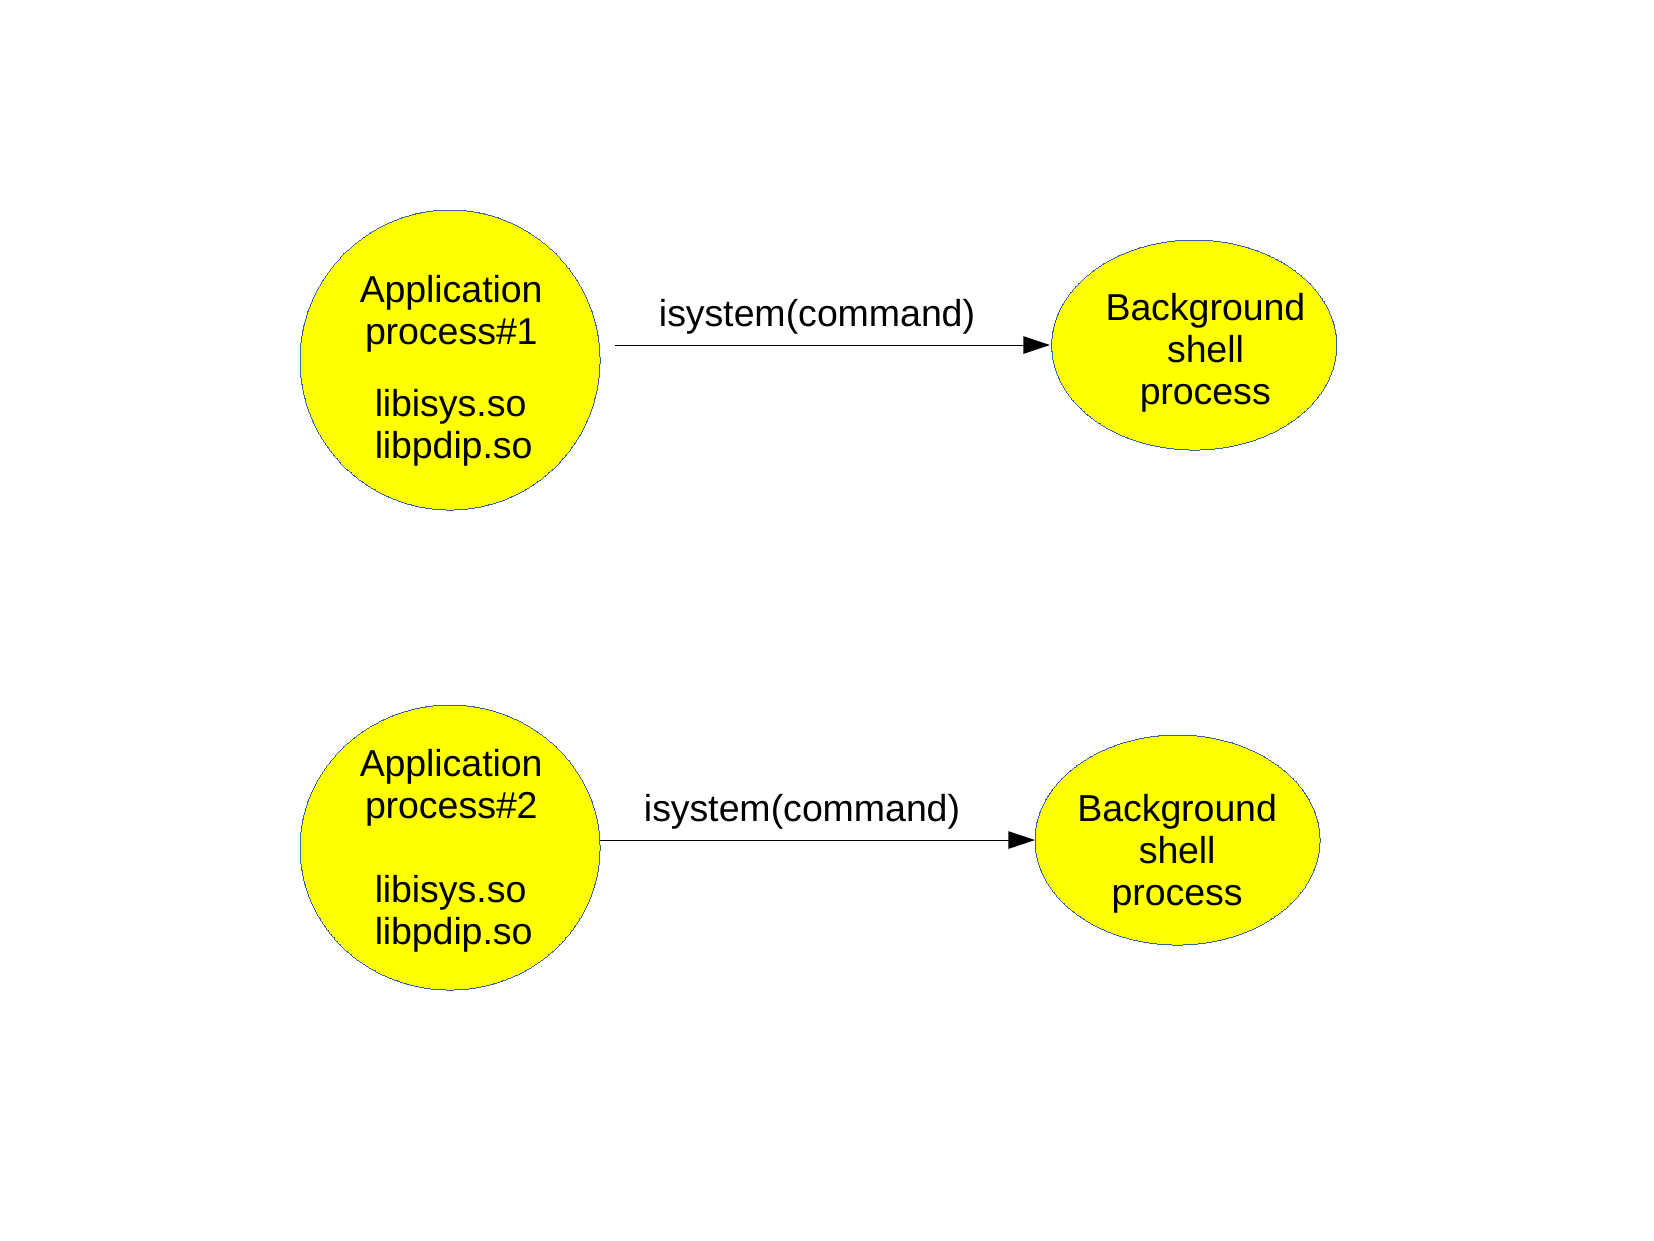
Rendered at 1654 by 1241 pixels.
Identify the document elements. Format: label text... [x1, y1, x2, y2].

text_box Background shell process [1062, 780, 1292, 921]
text_box Application process#1 [345, 261, 558, 361]
text_box [1086, 921, 1269, 946]
text_box isystem(command) [644, 285, 991, 342]
text_box isystem(command) [629, 780, 976, 837]
text_box [300, 745, 601, 991]
text_box [1095, 421, 1293, 451]
text_box libisys.so libpdip.so [360, 375, 548, 474]
text_box [300, 210, 601, 511]
text_box [357, 705, 543, 735]
text_box [1035, 735, 1321, 903]
text_box libisys.so libpdip.so [360, 861, 548, 961]
text_box Background shell process [1090, 279, 1321, 421]
text_box [1051, 240, 1306, 417]
text_box [1321, 297, 1337, 394]
text_box Application process#2 [345, 735, 558, 834]
